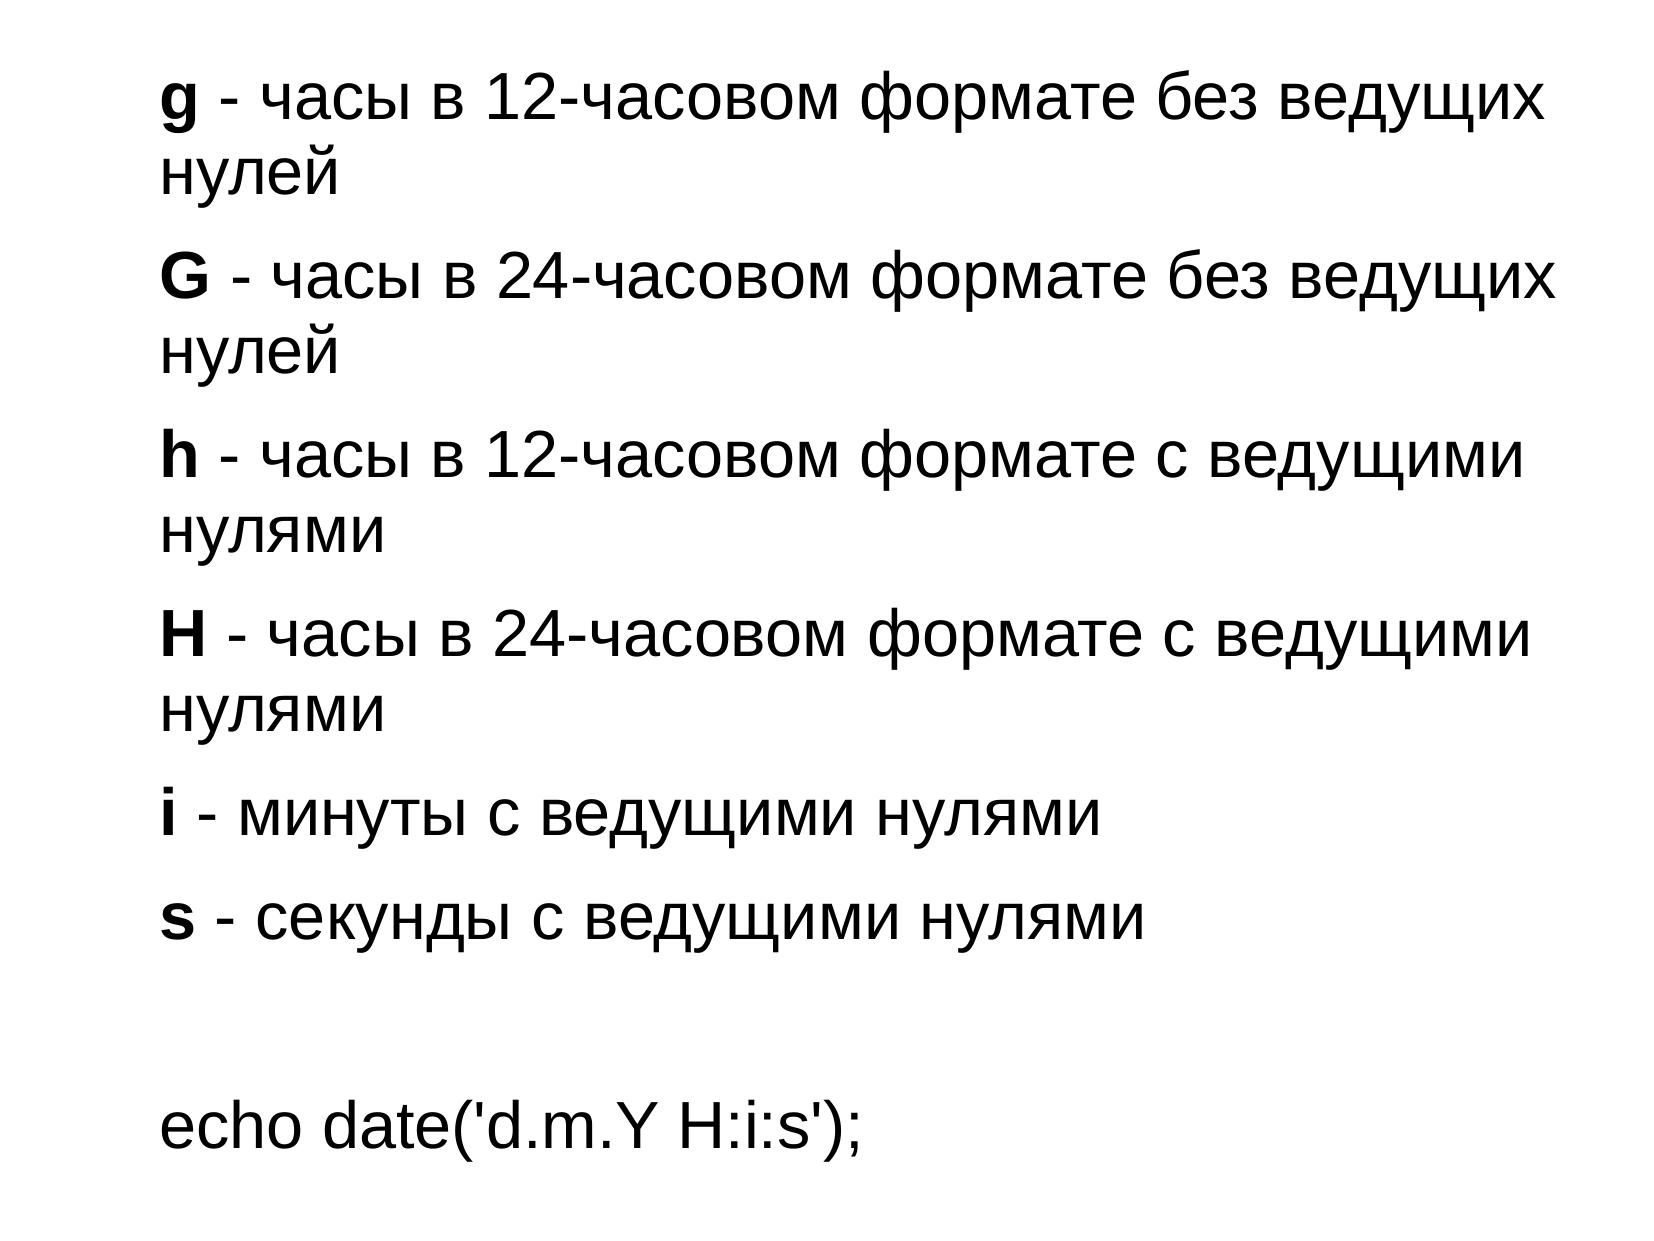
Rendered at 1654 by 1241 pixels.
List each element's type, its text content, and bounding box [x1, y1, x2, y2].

list g - часы в 12-часовом формате без ведущих нулей G - часы в 24-часовом формате без ведущих нулей h - часы в 12-часовом формате с ведущими нулями H - часы в 24-часовом формате с ведущими нулями i - минуты с ведущими нулями s - секунды с ведущими нулями echo date('d.m.Y H:i:s'); [88, 59, 1595, 1163]
